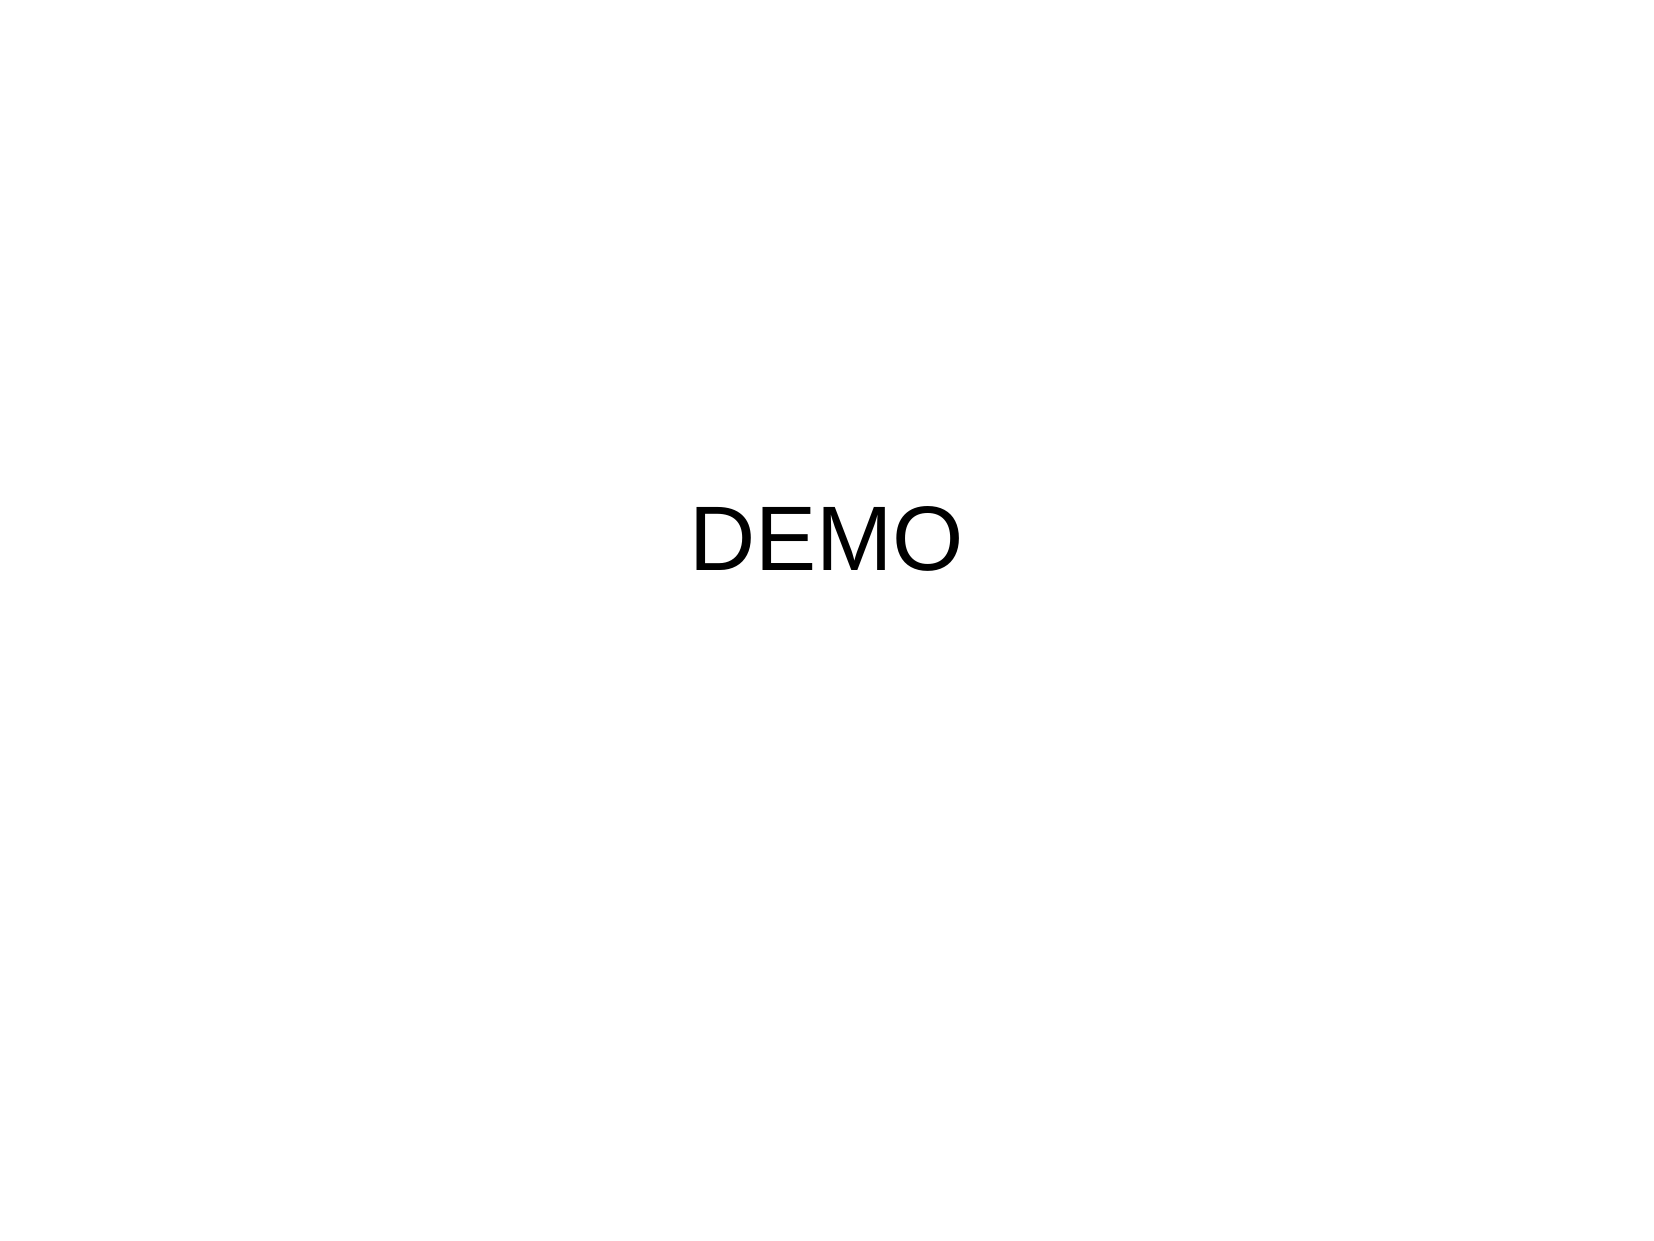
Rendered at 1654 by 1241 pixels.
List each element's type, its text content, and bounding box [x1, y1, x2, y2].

title DEMO [82, 435, 1571, 643]
